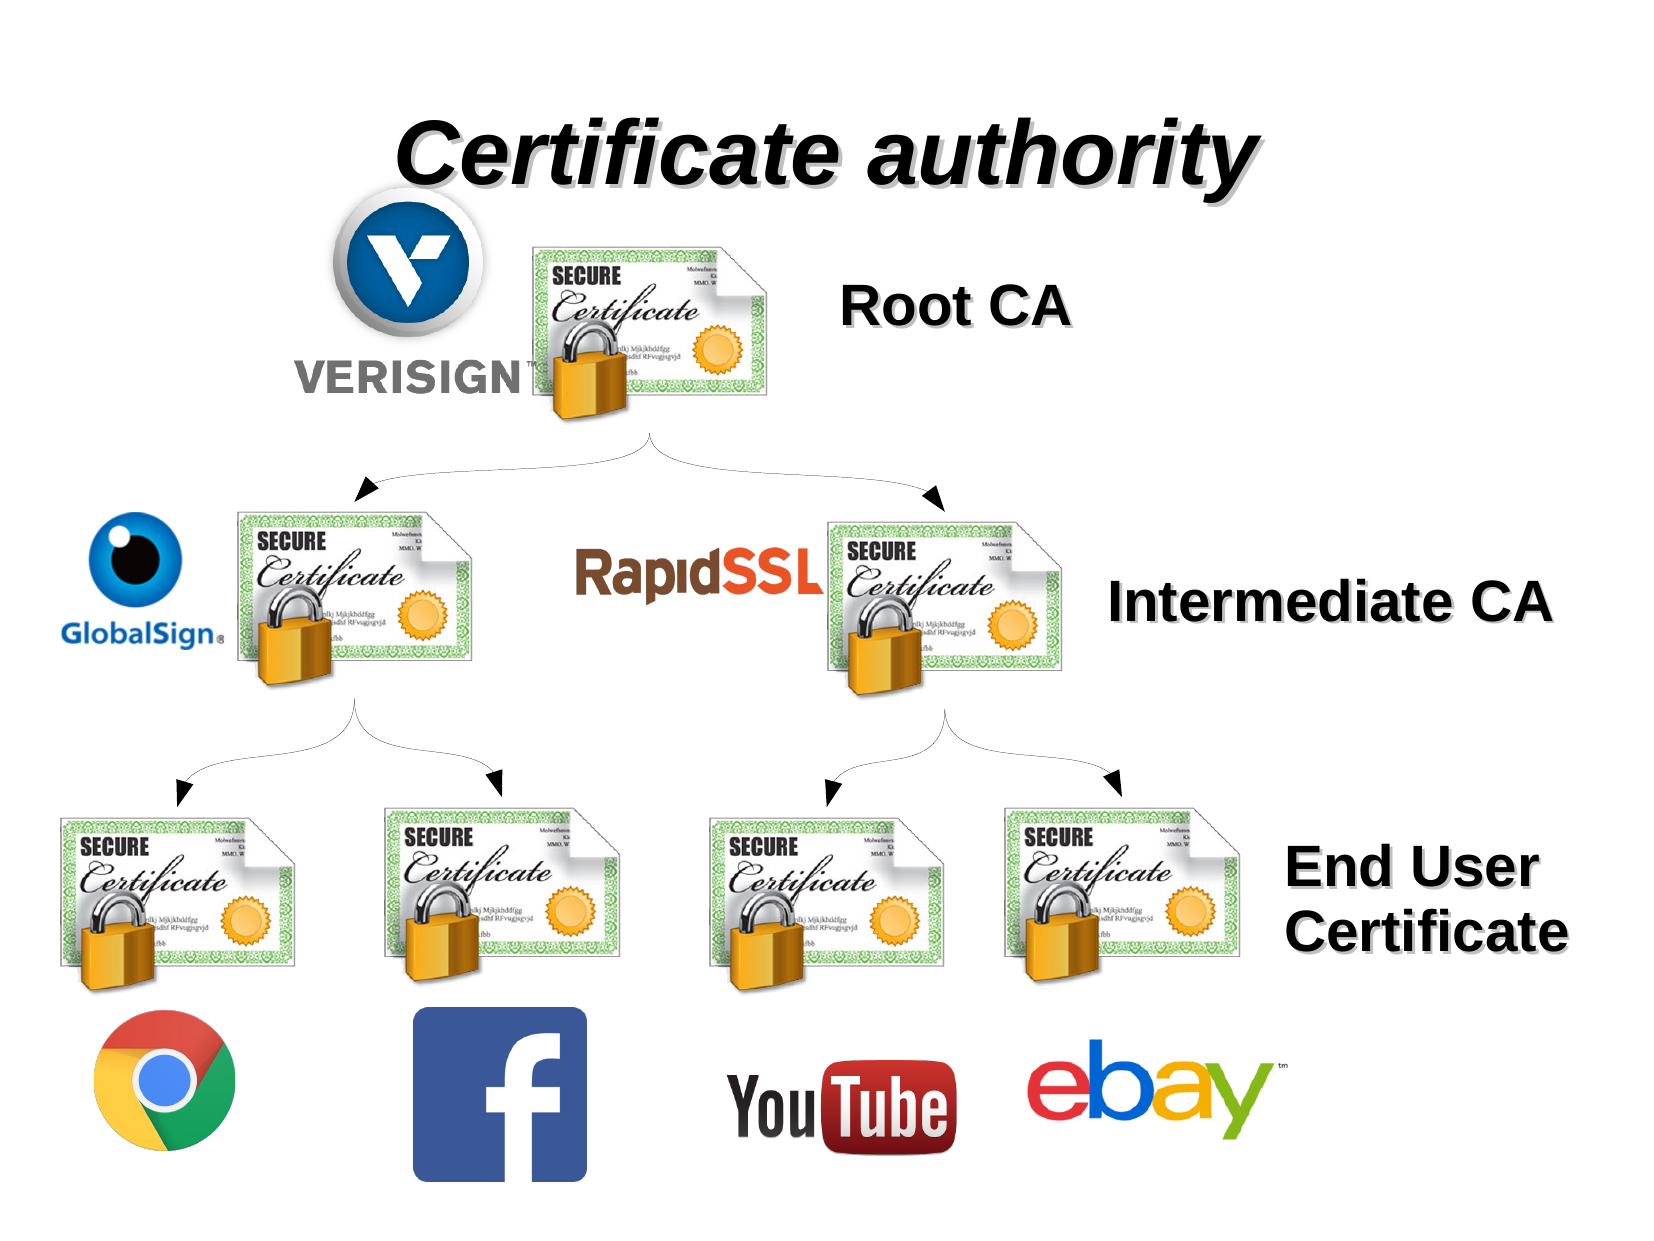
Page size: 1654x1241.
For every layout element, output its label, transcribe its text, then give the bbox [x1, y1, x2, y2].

text_box Root CA [825, 265, 1093, 346]
picture [1003, 797, 1241, 995]
text_box Intermediate CA [1092, 561, 1582, 641]
picture [383, 797, 621, 995]
picture [29, 490, 473, 699]
picture [92, 1009, 237, 1152]
text_box End User Certificate [1269, 826, 1590, 972]
picture [413, 1007, 587, 1182]
picture [265, 147, 768, 443]
title Certificate authority [82, 49, 1571, 257]
picture [1014, 1026, 1300, 1152]
picture [573, 511, 1063, 709]
picture [59, 807, 296, 1004]
picture [708, 807, 975, 1241]
